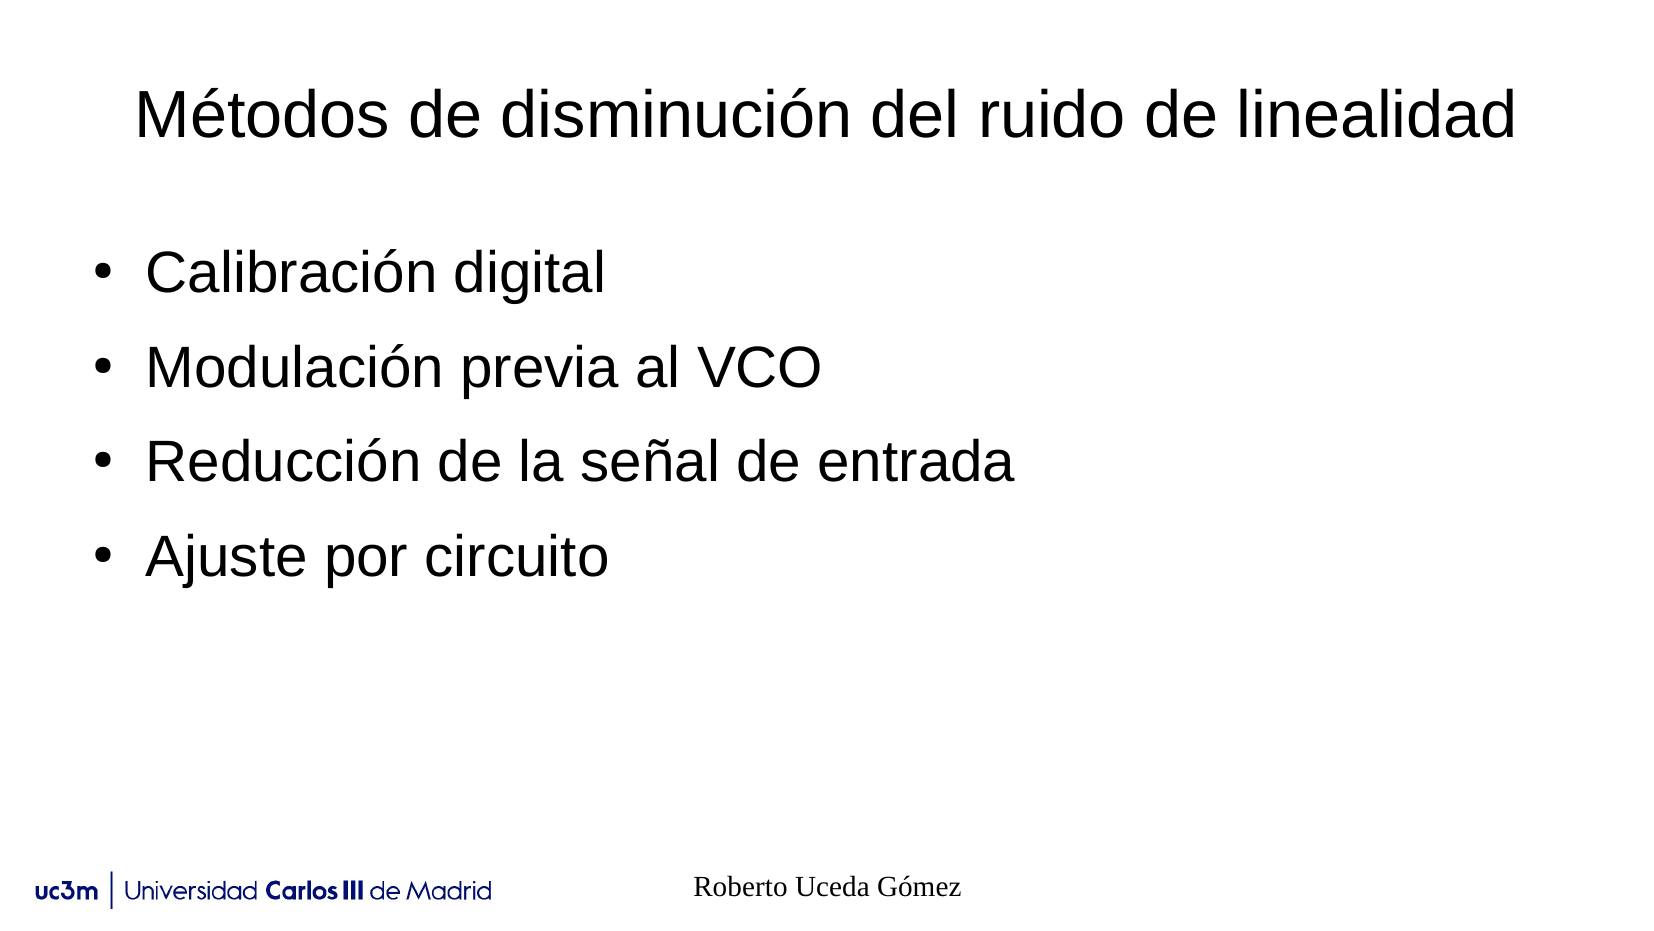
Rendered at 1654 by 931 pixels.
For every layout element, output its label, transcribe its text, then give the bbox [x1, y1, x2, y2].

list Calibración digital Modulación previa al VCO Reducción de la señal de entrada Ajuste por circuito [75, 240, 1564, 780]
title Métodos de disminución del ruido de linealidad [82, 36, 1571, 193]
picture [15, 865, 511, 915]
